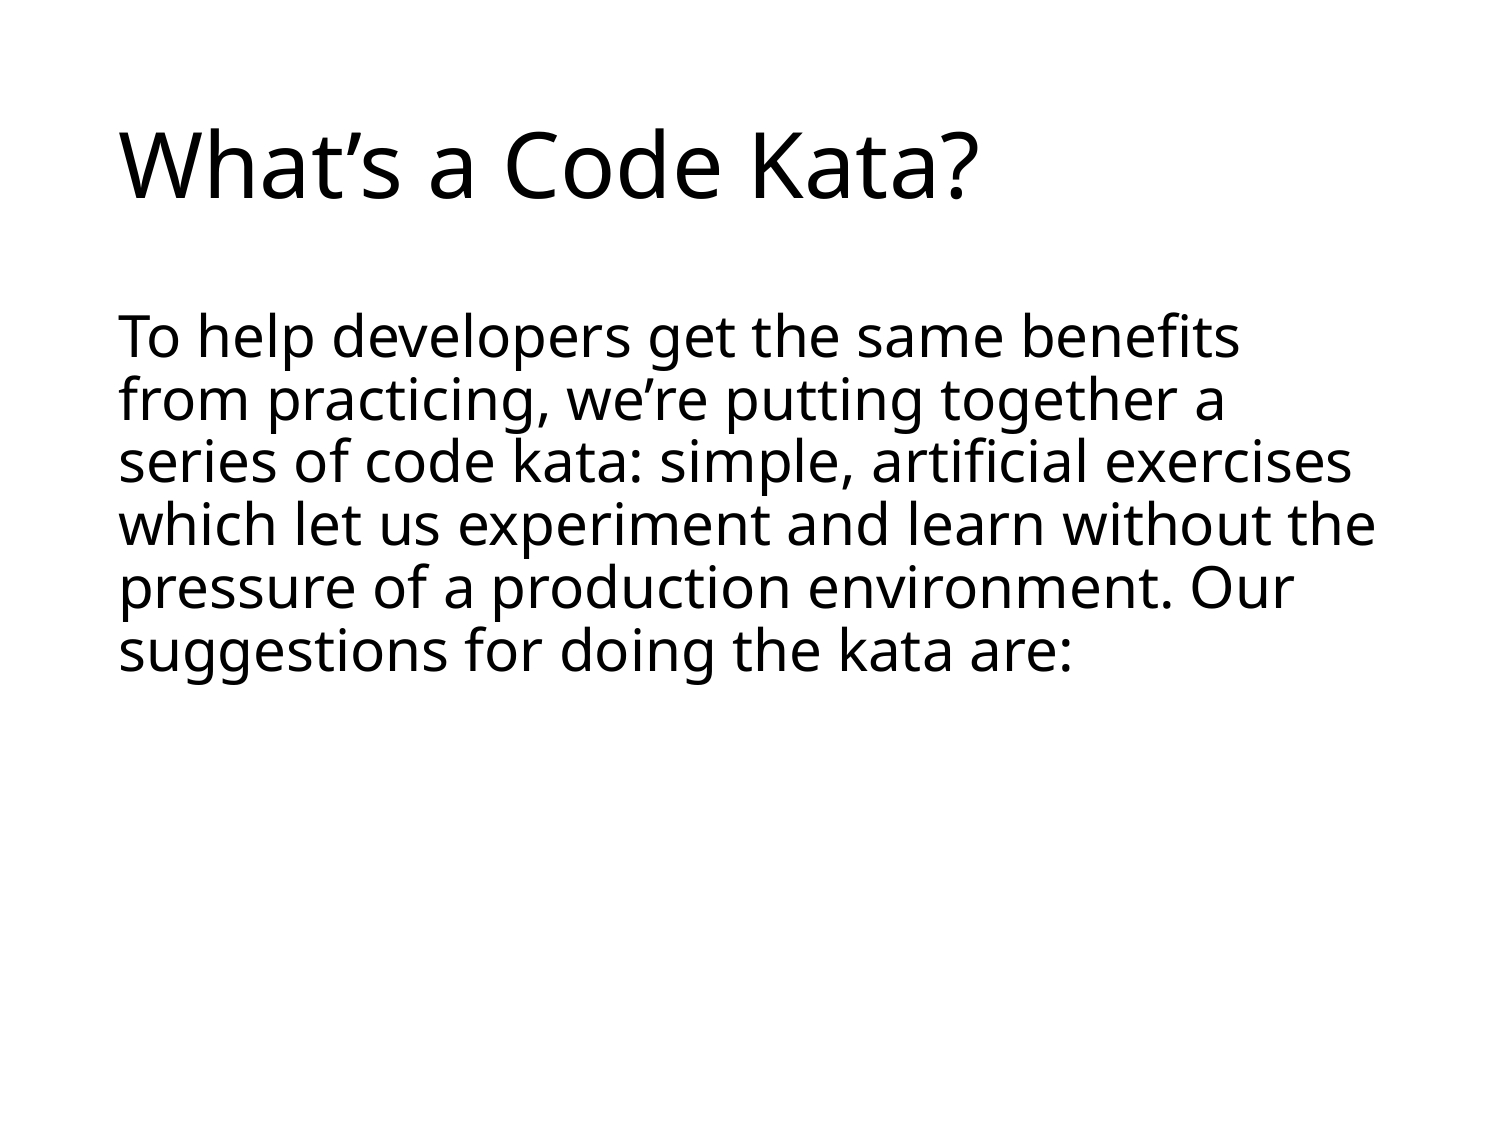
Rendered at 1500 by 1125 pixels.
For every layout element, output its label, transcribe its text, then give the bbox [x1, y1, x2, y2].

title What’s a Code Kata? [103, 59, 1397, 278]
list To help developers get the same benefits from practicing, we’re putting together a series of code kata: simple, artificial exercises which let us experiment and learn without the pressure of a production environment. Our suggestions for doing the kata are: [103, 299, 1397, 1014]
